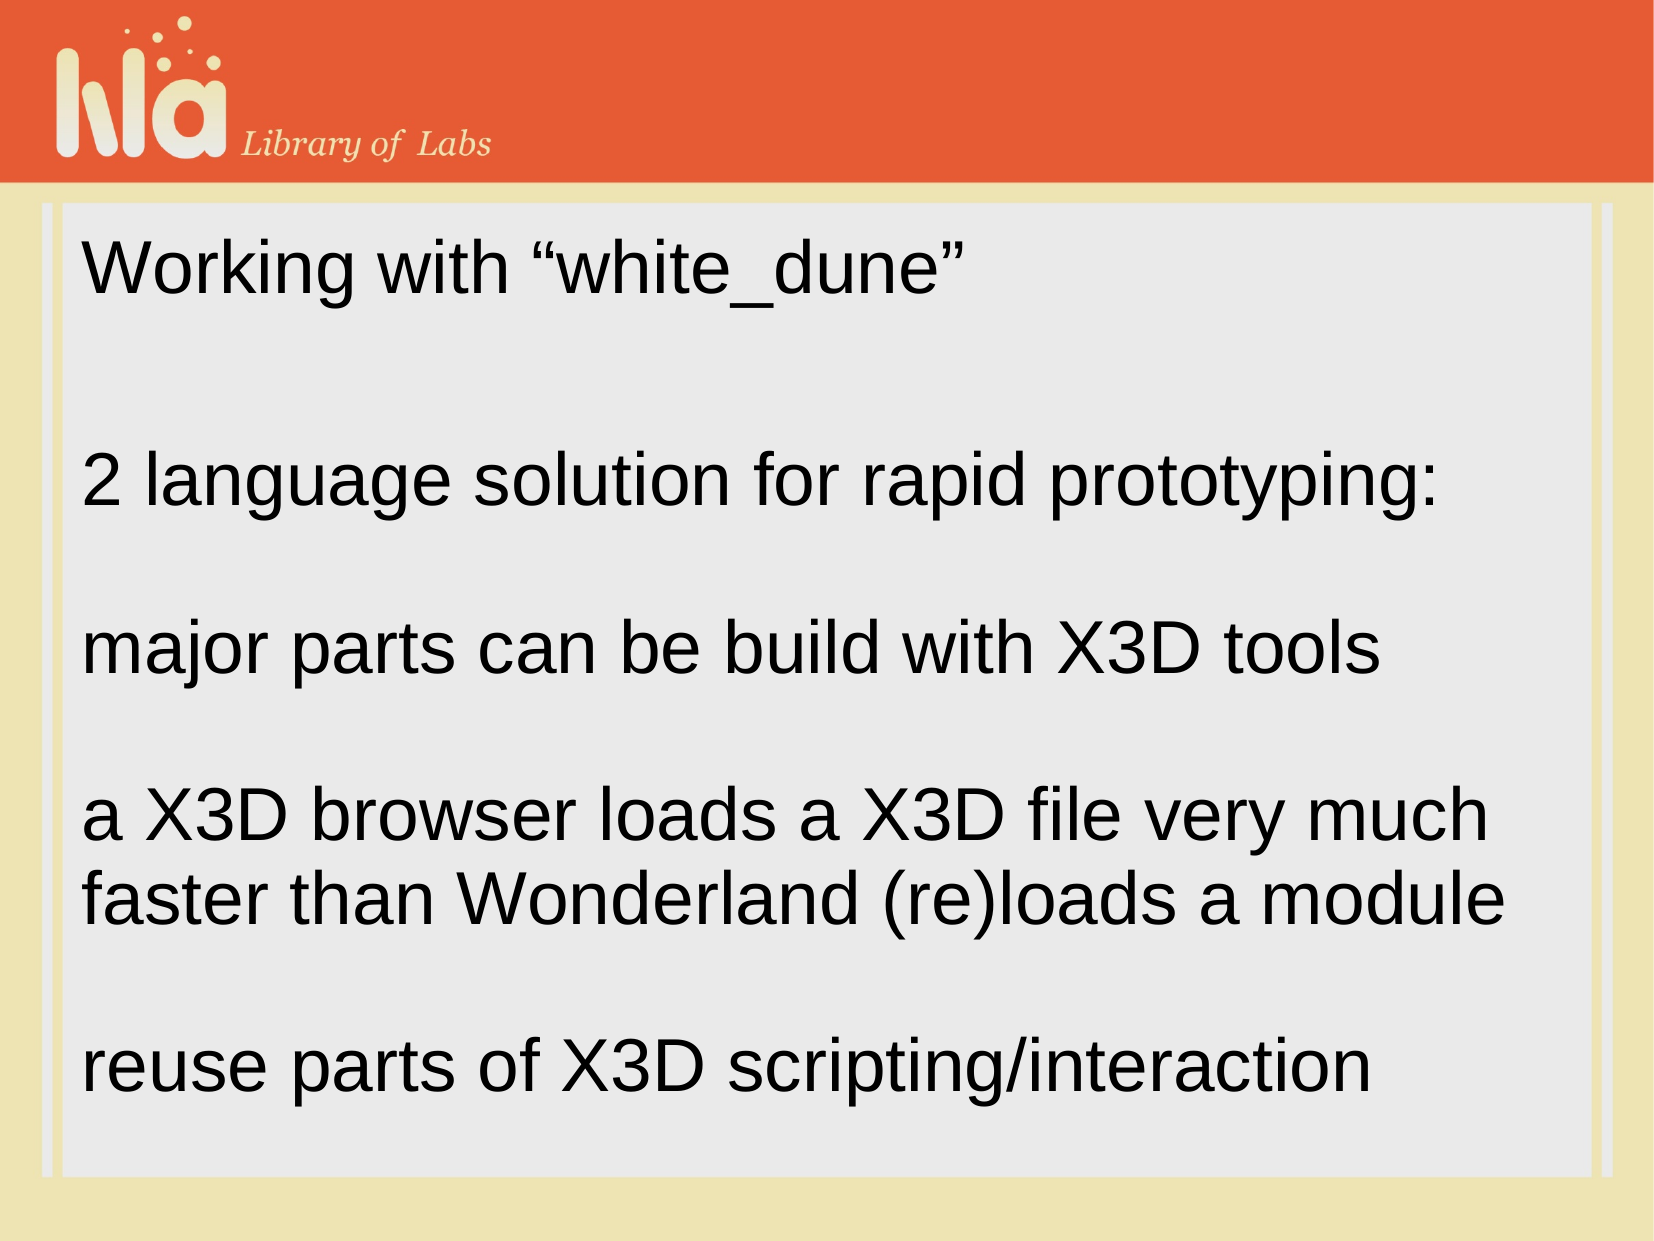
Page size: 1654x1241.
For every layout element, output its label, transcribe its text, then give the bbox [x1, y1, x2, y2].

picture [0, 0, 1654, 1241]
text_box Working with “white_dune” 2 language solution for rapid prototyping: major parts can be build with X3D tools a X3D browser loads a X3D file very much faster than Wonderland (re)loads a module reuse parts of X3D scripting/interaction [67, 219, 1654, 1116]
